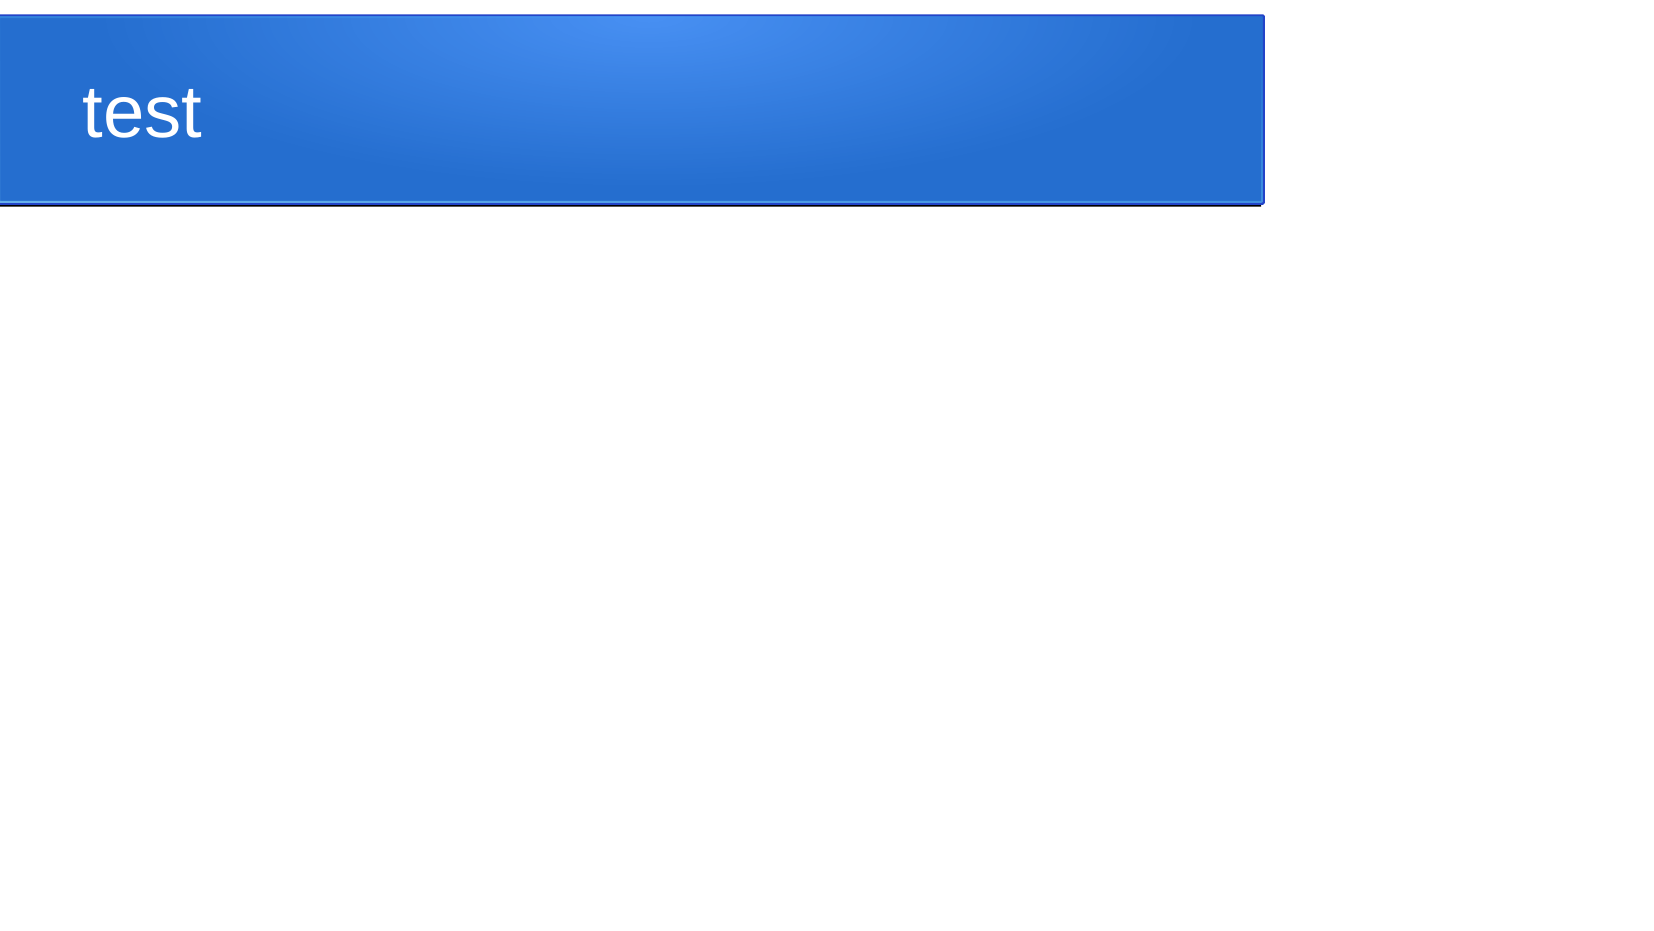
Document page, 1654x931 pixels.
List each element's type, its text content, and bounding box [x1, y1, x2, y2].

title test [82, 35, 1235, 189]
